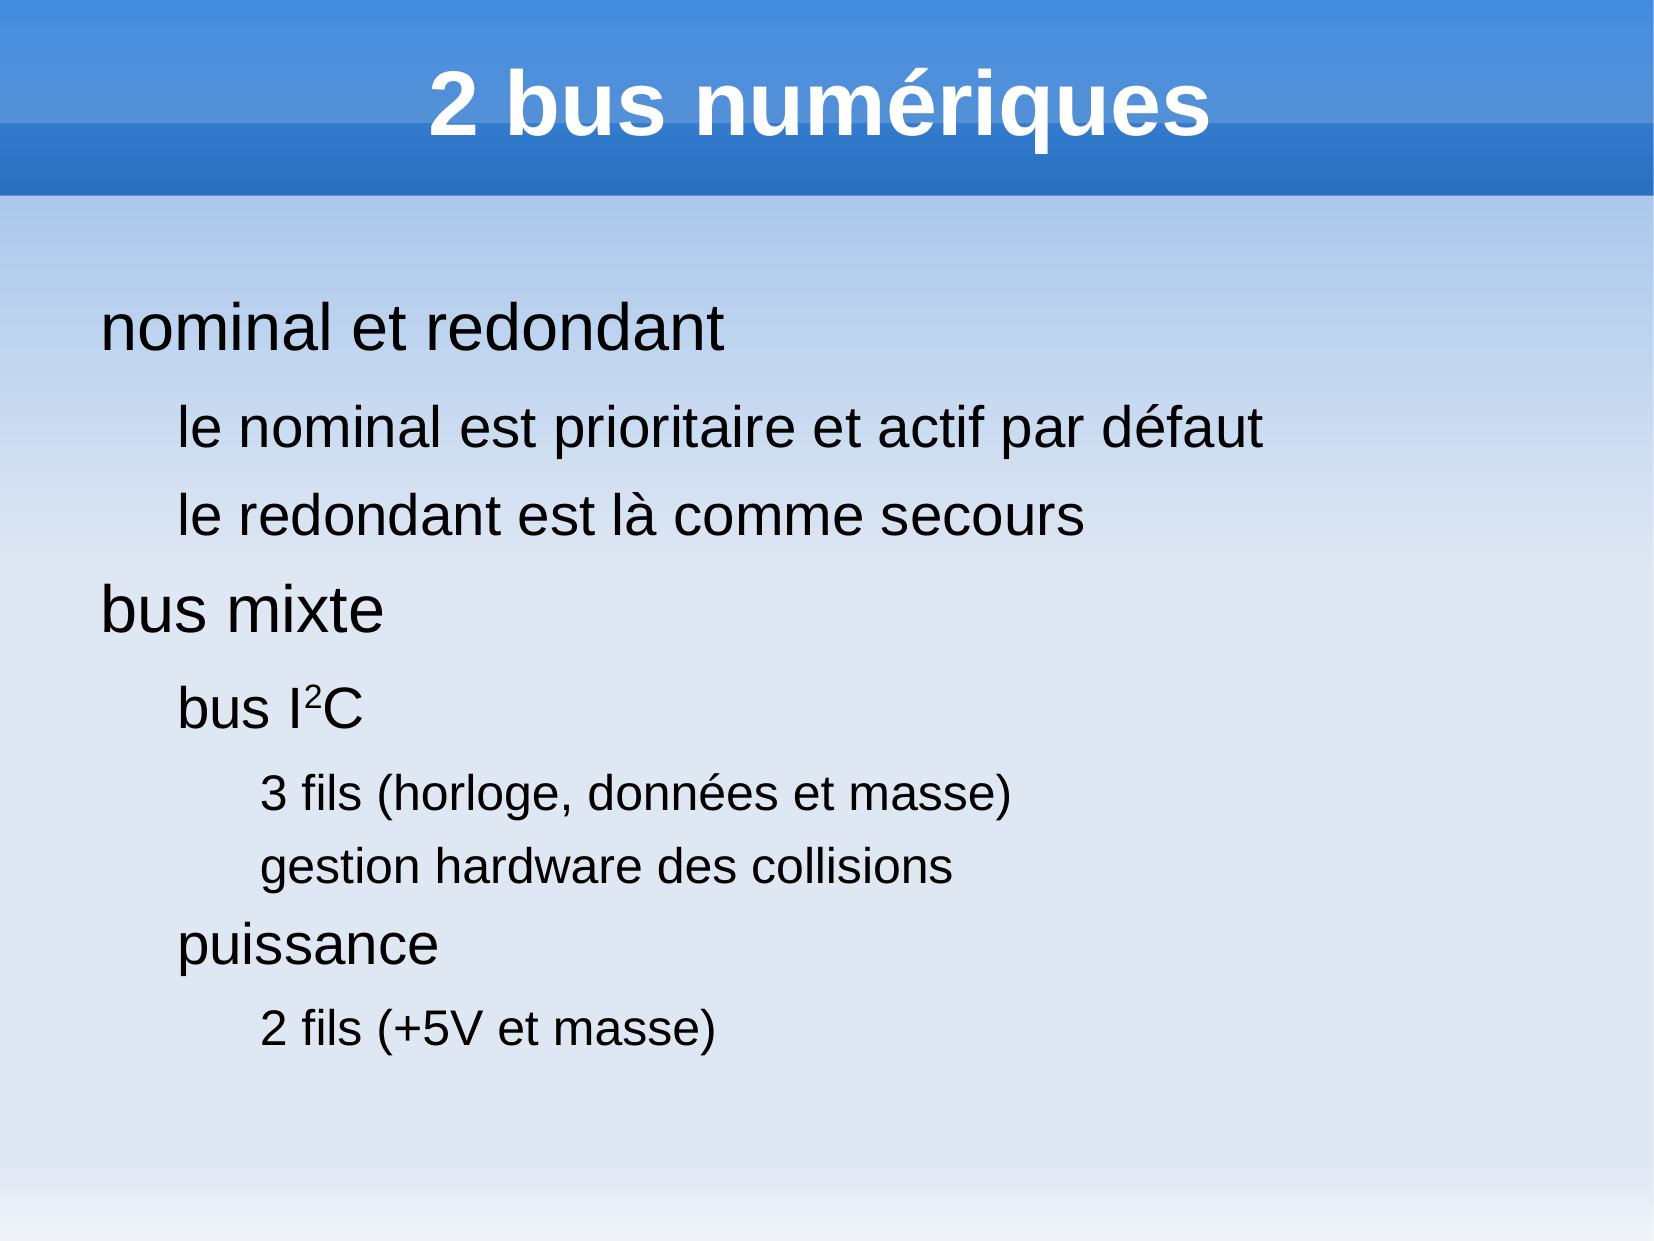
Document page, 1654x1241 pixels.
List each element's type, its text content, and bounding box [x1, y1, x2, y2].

picture [0, 0, 1654, 1241]
list nominal et redondant le nominal est prioritaire et actif par défaut le redondant est là comme secours bus mixte bus I2C 3 fils (horloge, données et masse) gestion hardware des collisions puissance 2 fils (+5V et masse) [82, 290, 1571, 1241]
title 2 bus numériques [76, 7, 1565, 200]
